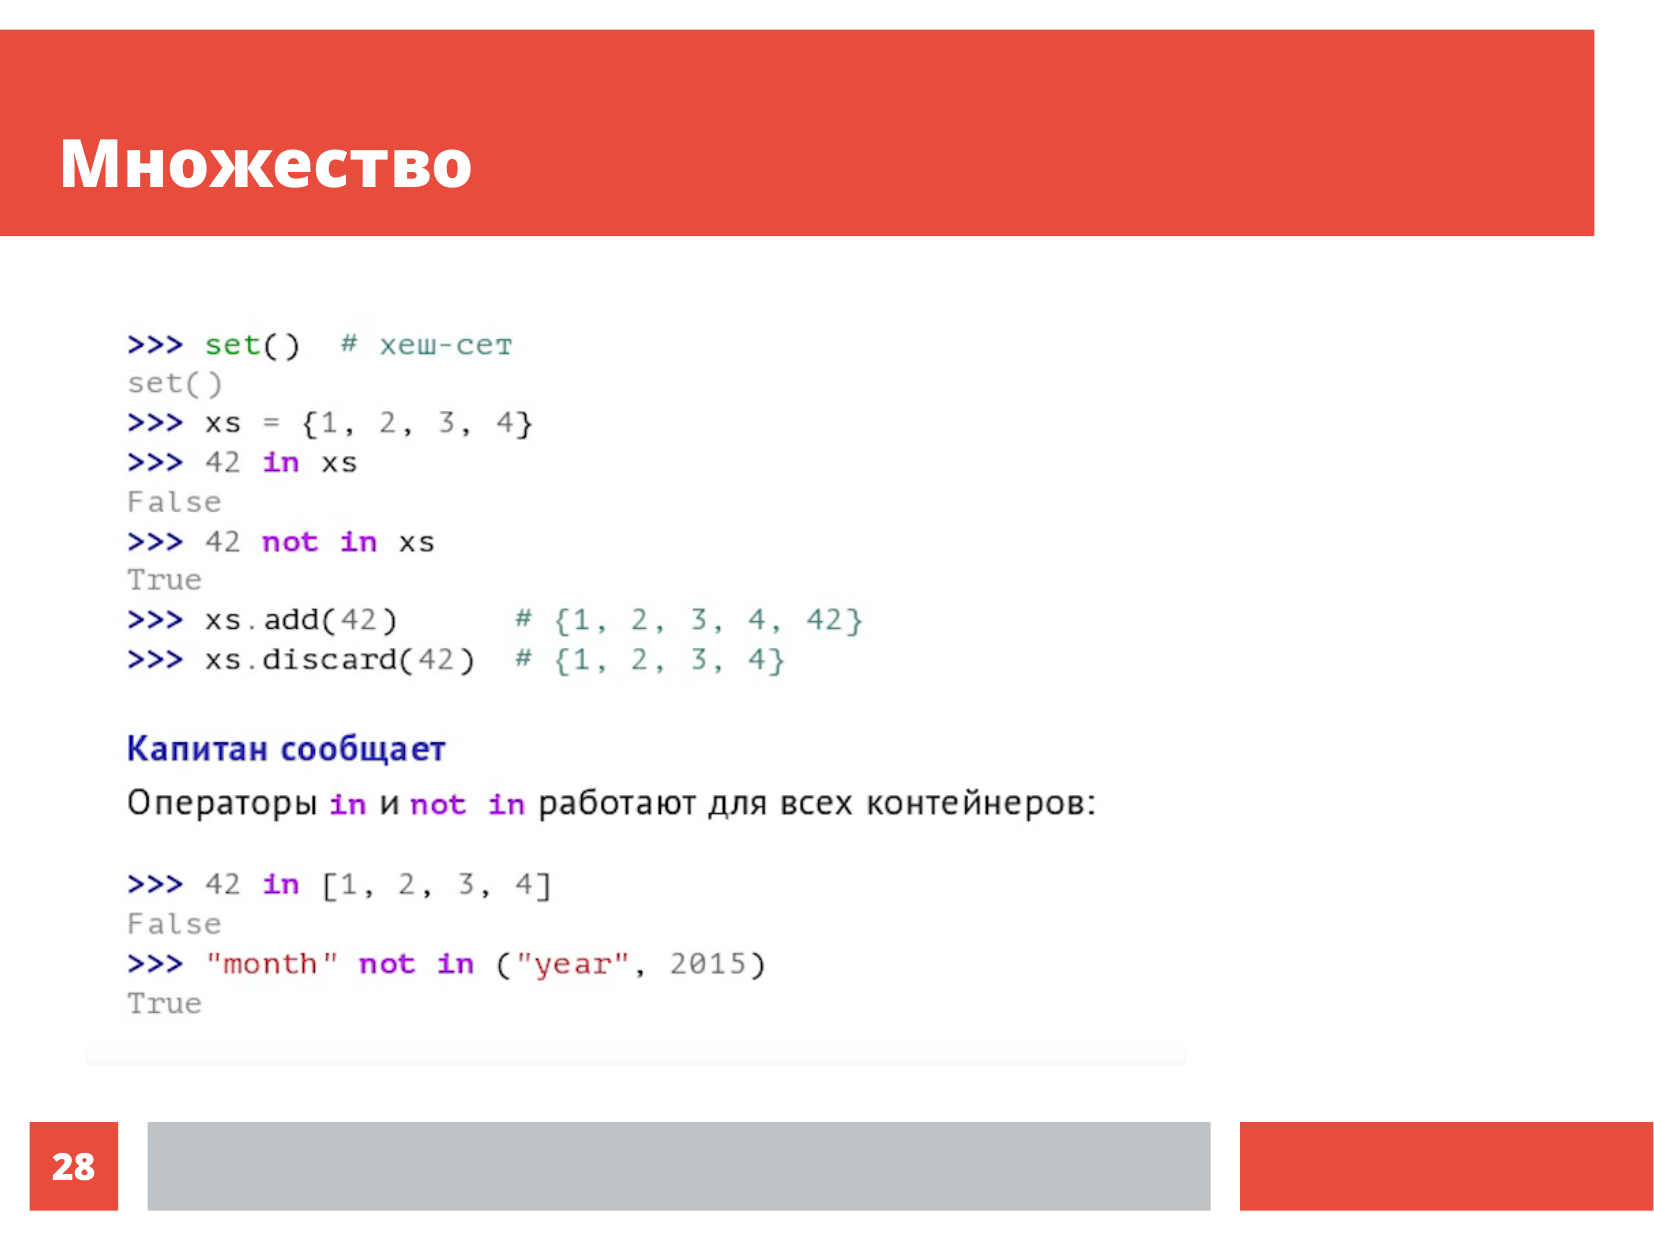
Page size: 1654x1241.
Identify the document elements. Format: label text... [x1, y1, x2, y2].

title Множество [59, 59, 1595, 207]
picture [85, 297, 1186, 1066]
